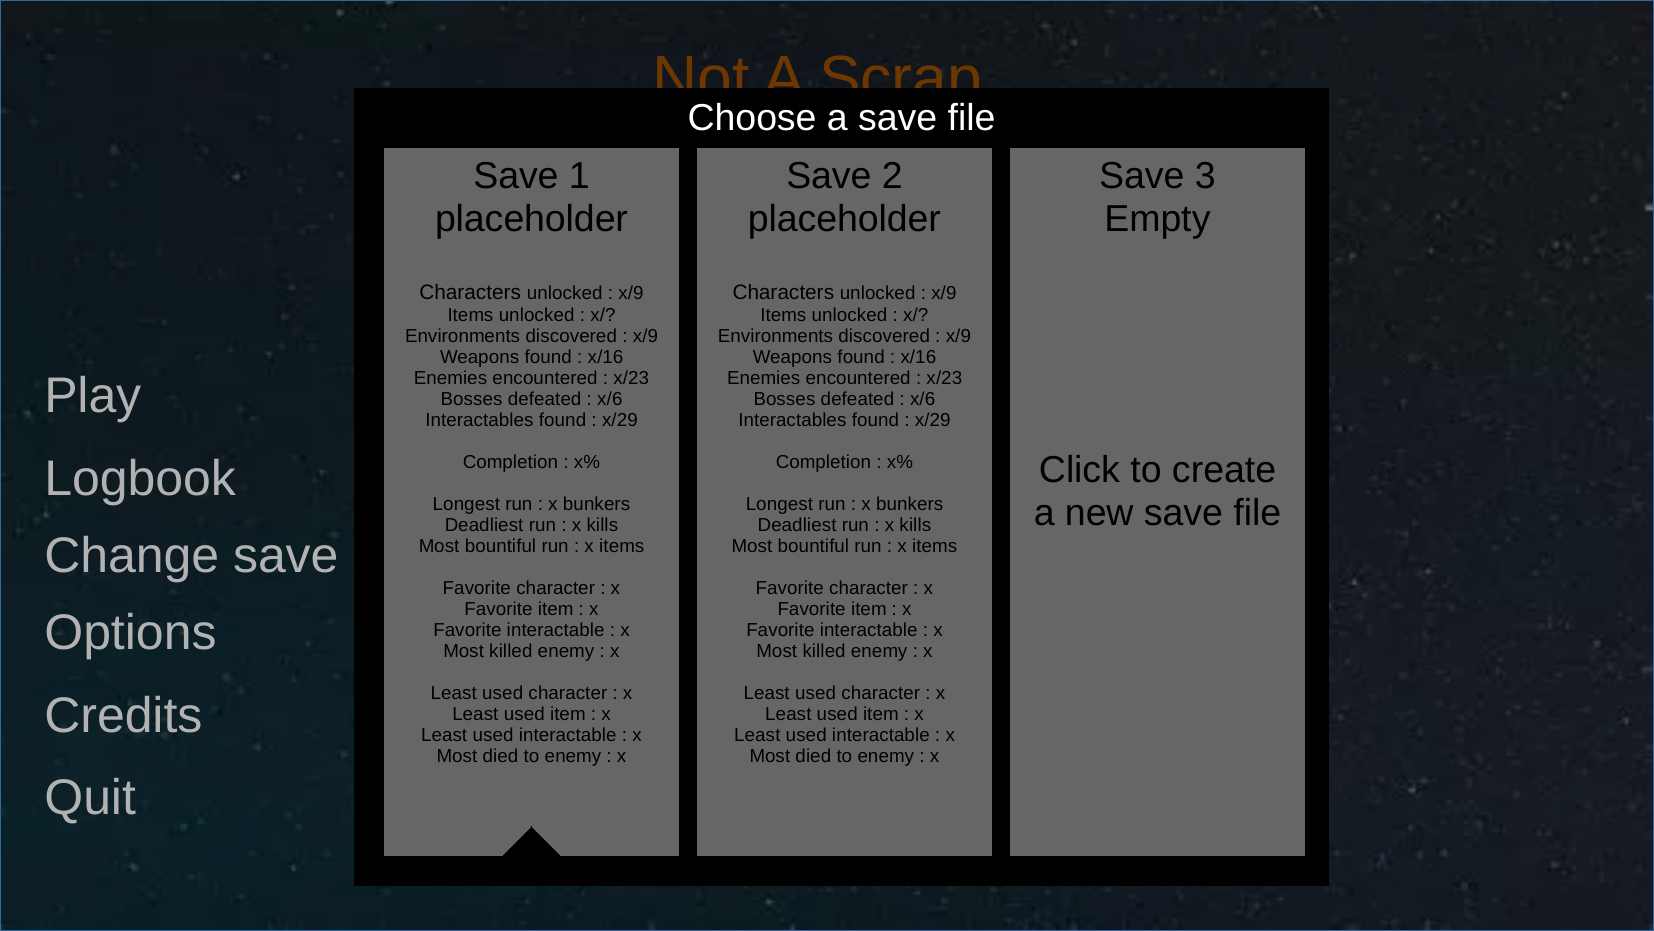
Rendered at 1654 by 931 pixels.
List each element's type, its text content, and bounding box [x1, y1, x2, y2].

text_box Choose a save file [354, 88, 1329, 886]
text_box Save 1 placeholder Characters unlocked : x/9 Items unlocked : x/? Environments discovered : x/9 Weapons found : x/16 Enemies encountered : x/23 Bosses defeated : x/6 Interactables found : x/29 Completion : x% Longest run : x bunkers Deadliest run : x kills Most bountiful run : x items Favorite character : x Favorite item : x Favorite interactable : x Most killed enemy : x Least used character : x Least used item : x Least used interactable : x Most died to enemy : x [383, 147, 680, 857]
text_box Save 3 Empty Click to create a new save file [1009, 147, 1306, 857]
text_box [0, 0, 1654, 931]
text_box Save 2 placeholder Characters unlocked : x/9 Items unlocked : x/? Environments discovered : x/9 Weapons found : x/16 Enemies encountered : x/23 Bosses defeated : x/6 Interactables found : x/29 Completion : x% Longest run : x bunkers Deadliest run : x kills Most bountiful run : x items Favorite character : x Favorite item : x Favorite interactable : x Most killed enemy : x Least used character : x Least used item : x Least used interactable : x Most died to enemy : x [696, 147, 993, 857]
